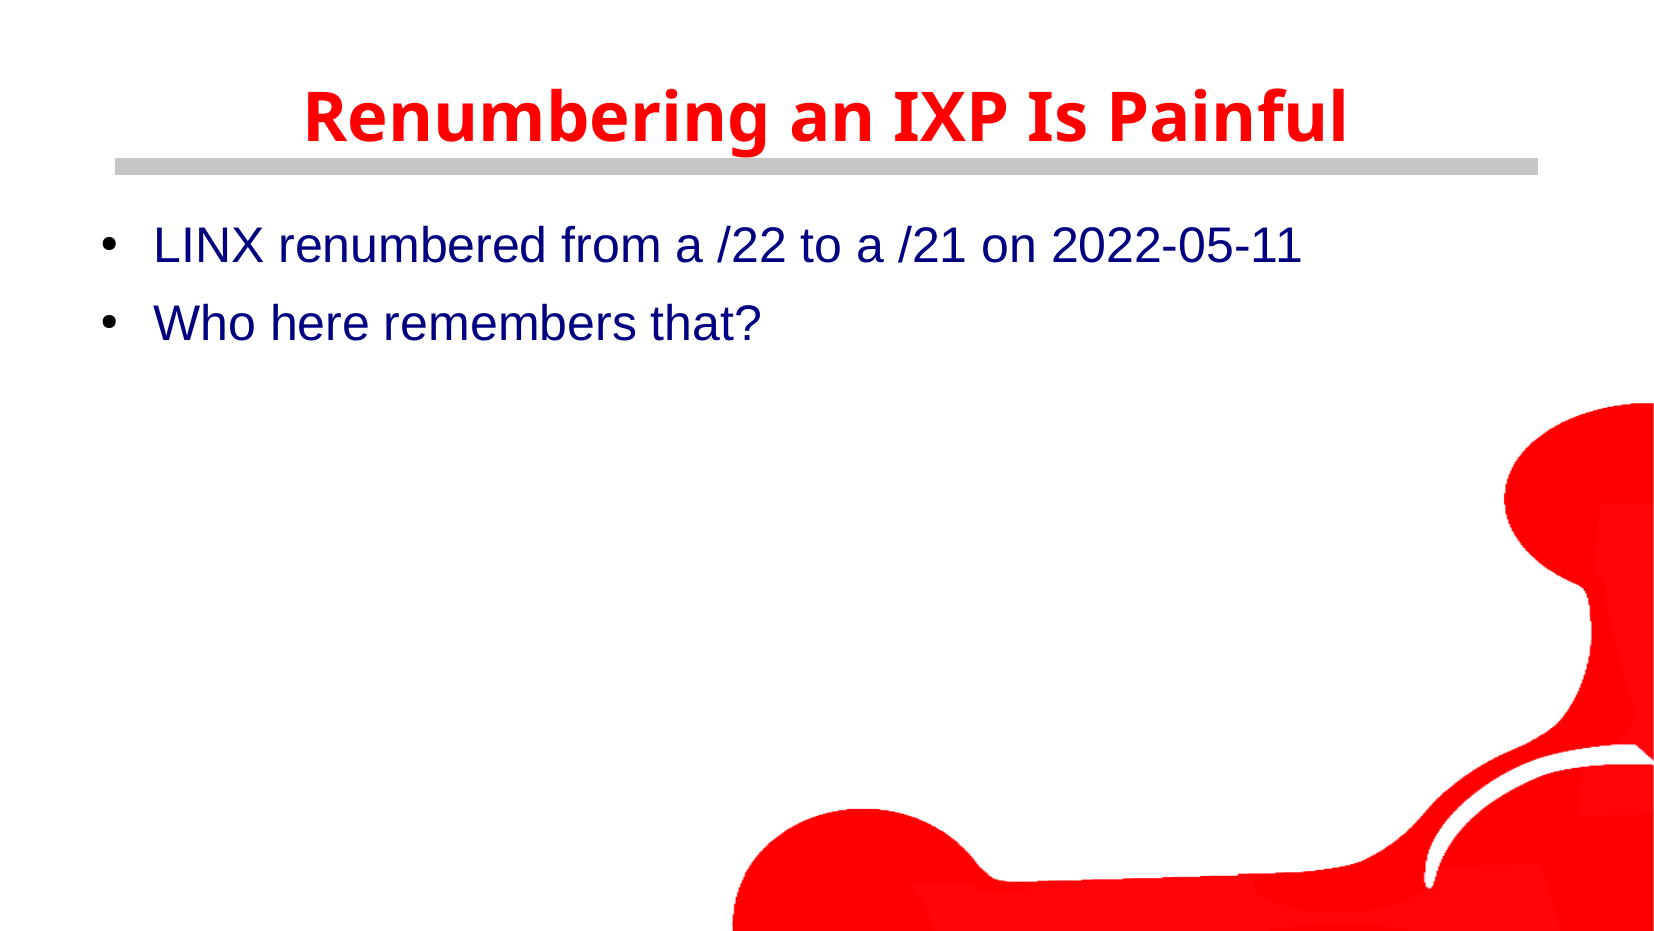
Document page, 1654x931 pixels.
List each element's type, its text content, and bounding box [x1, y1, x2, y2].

list LINX renumbered from a /22 to a /21 on 2022-05-11 Who here remembers that? [82, 217, 1571, 804]
title Renumbering an IXP Is Painful [82, 36, 1571, 193]
